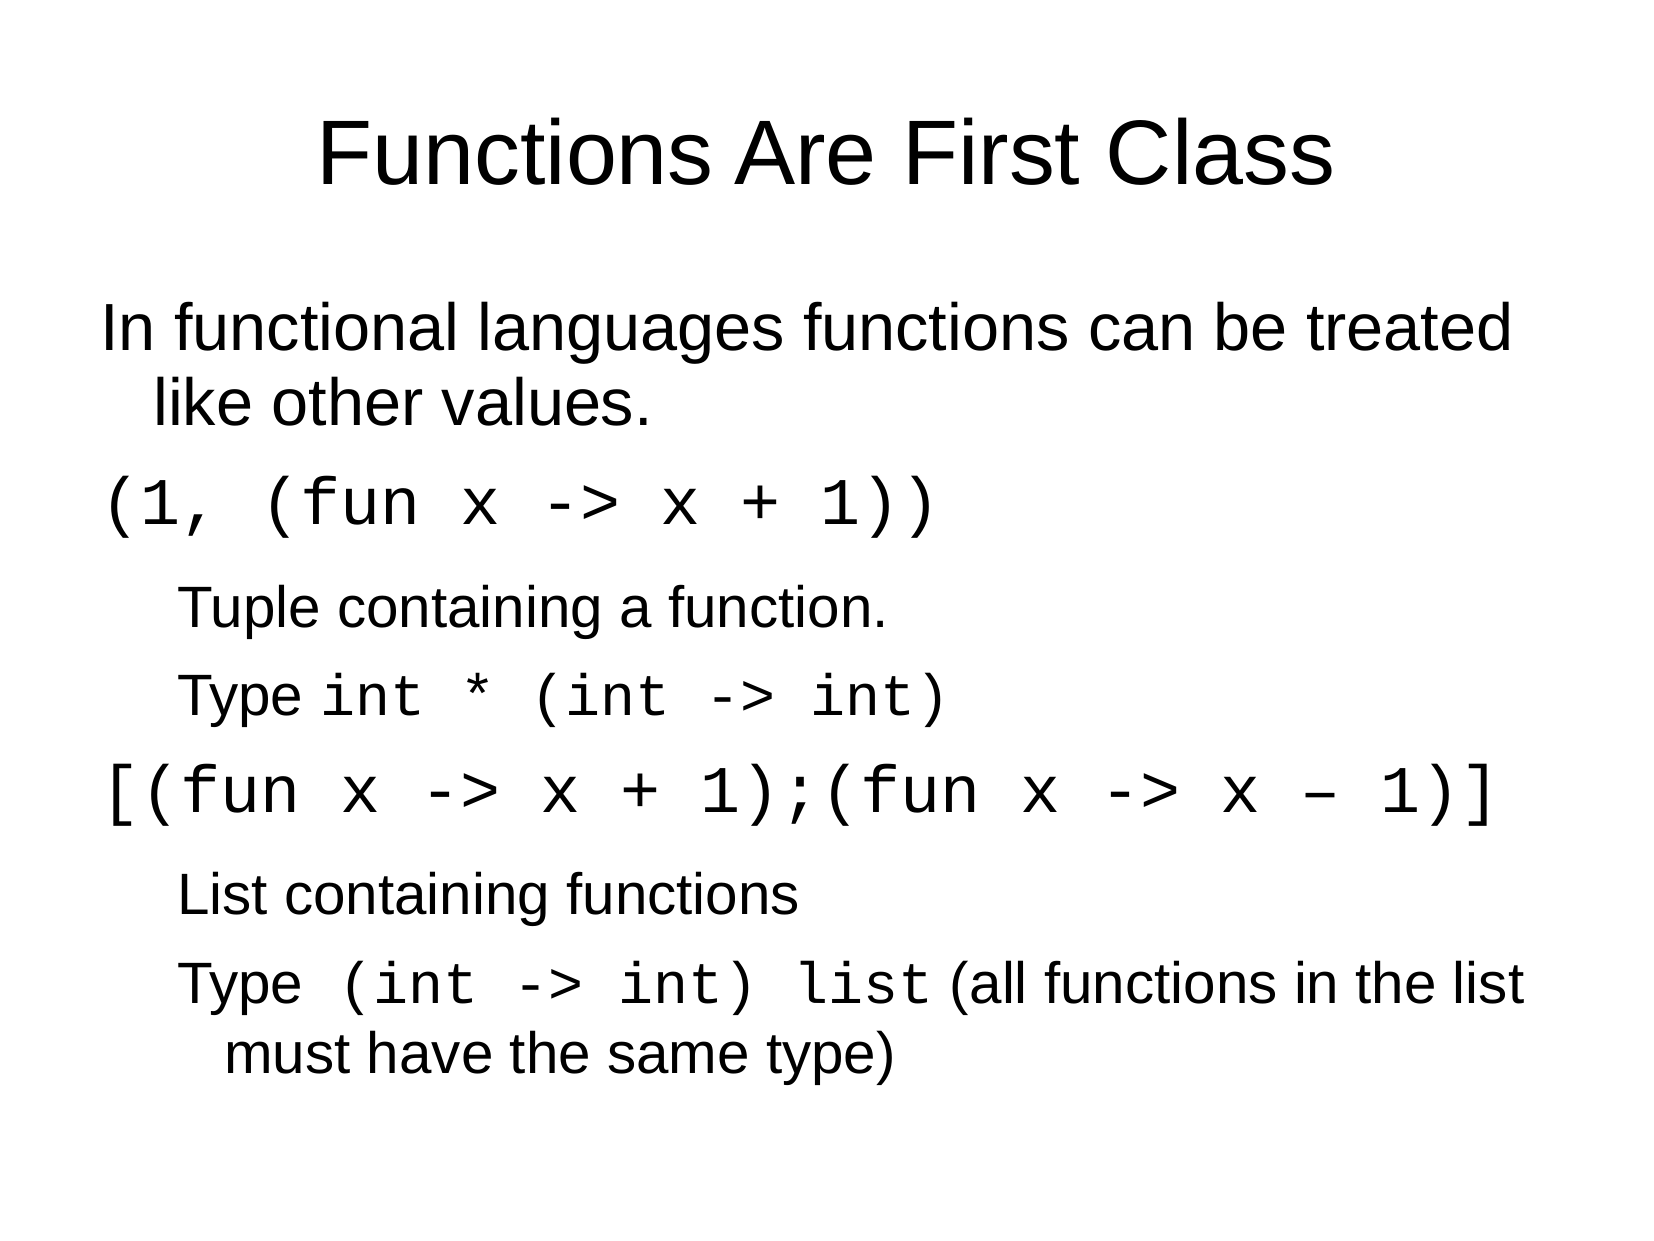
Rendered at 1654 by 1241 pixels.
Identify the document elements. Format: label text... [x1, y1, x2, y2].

list In functional languages functions can be treated like other values. (1, (fun x -> x + 1)) Tuple containing a function. Type int * (int -> int) [(fun x -> x + 1);(fun x -> x – 1)] List containing functions Type (int -> int) list (all functions in the list must have the same type) [82, 290, 1571, 1094]
title Functions Are First Class [82, 56, 1571, 250]
